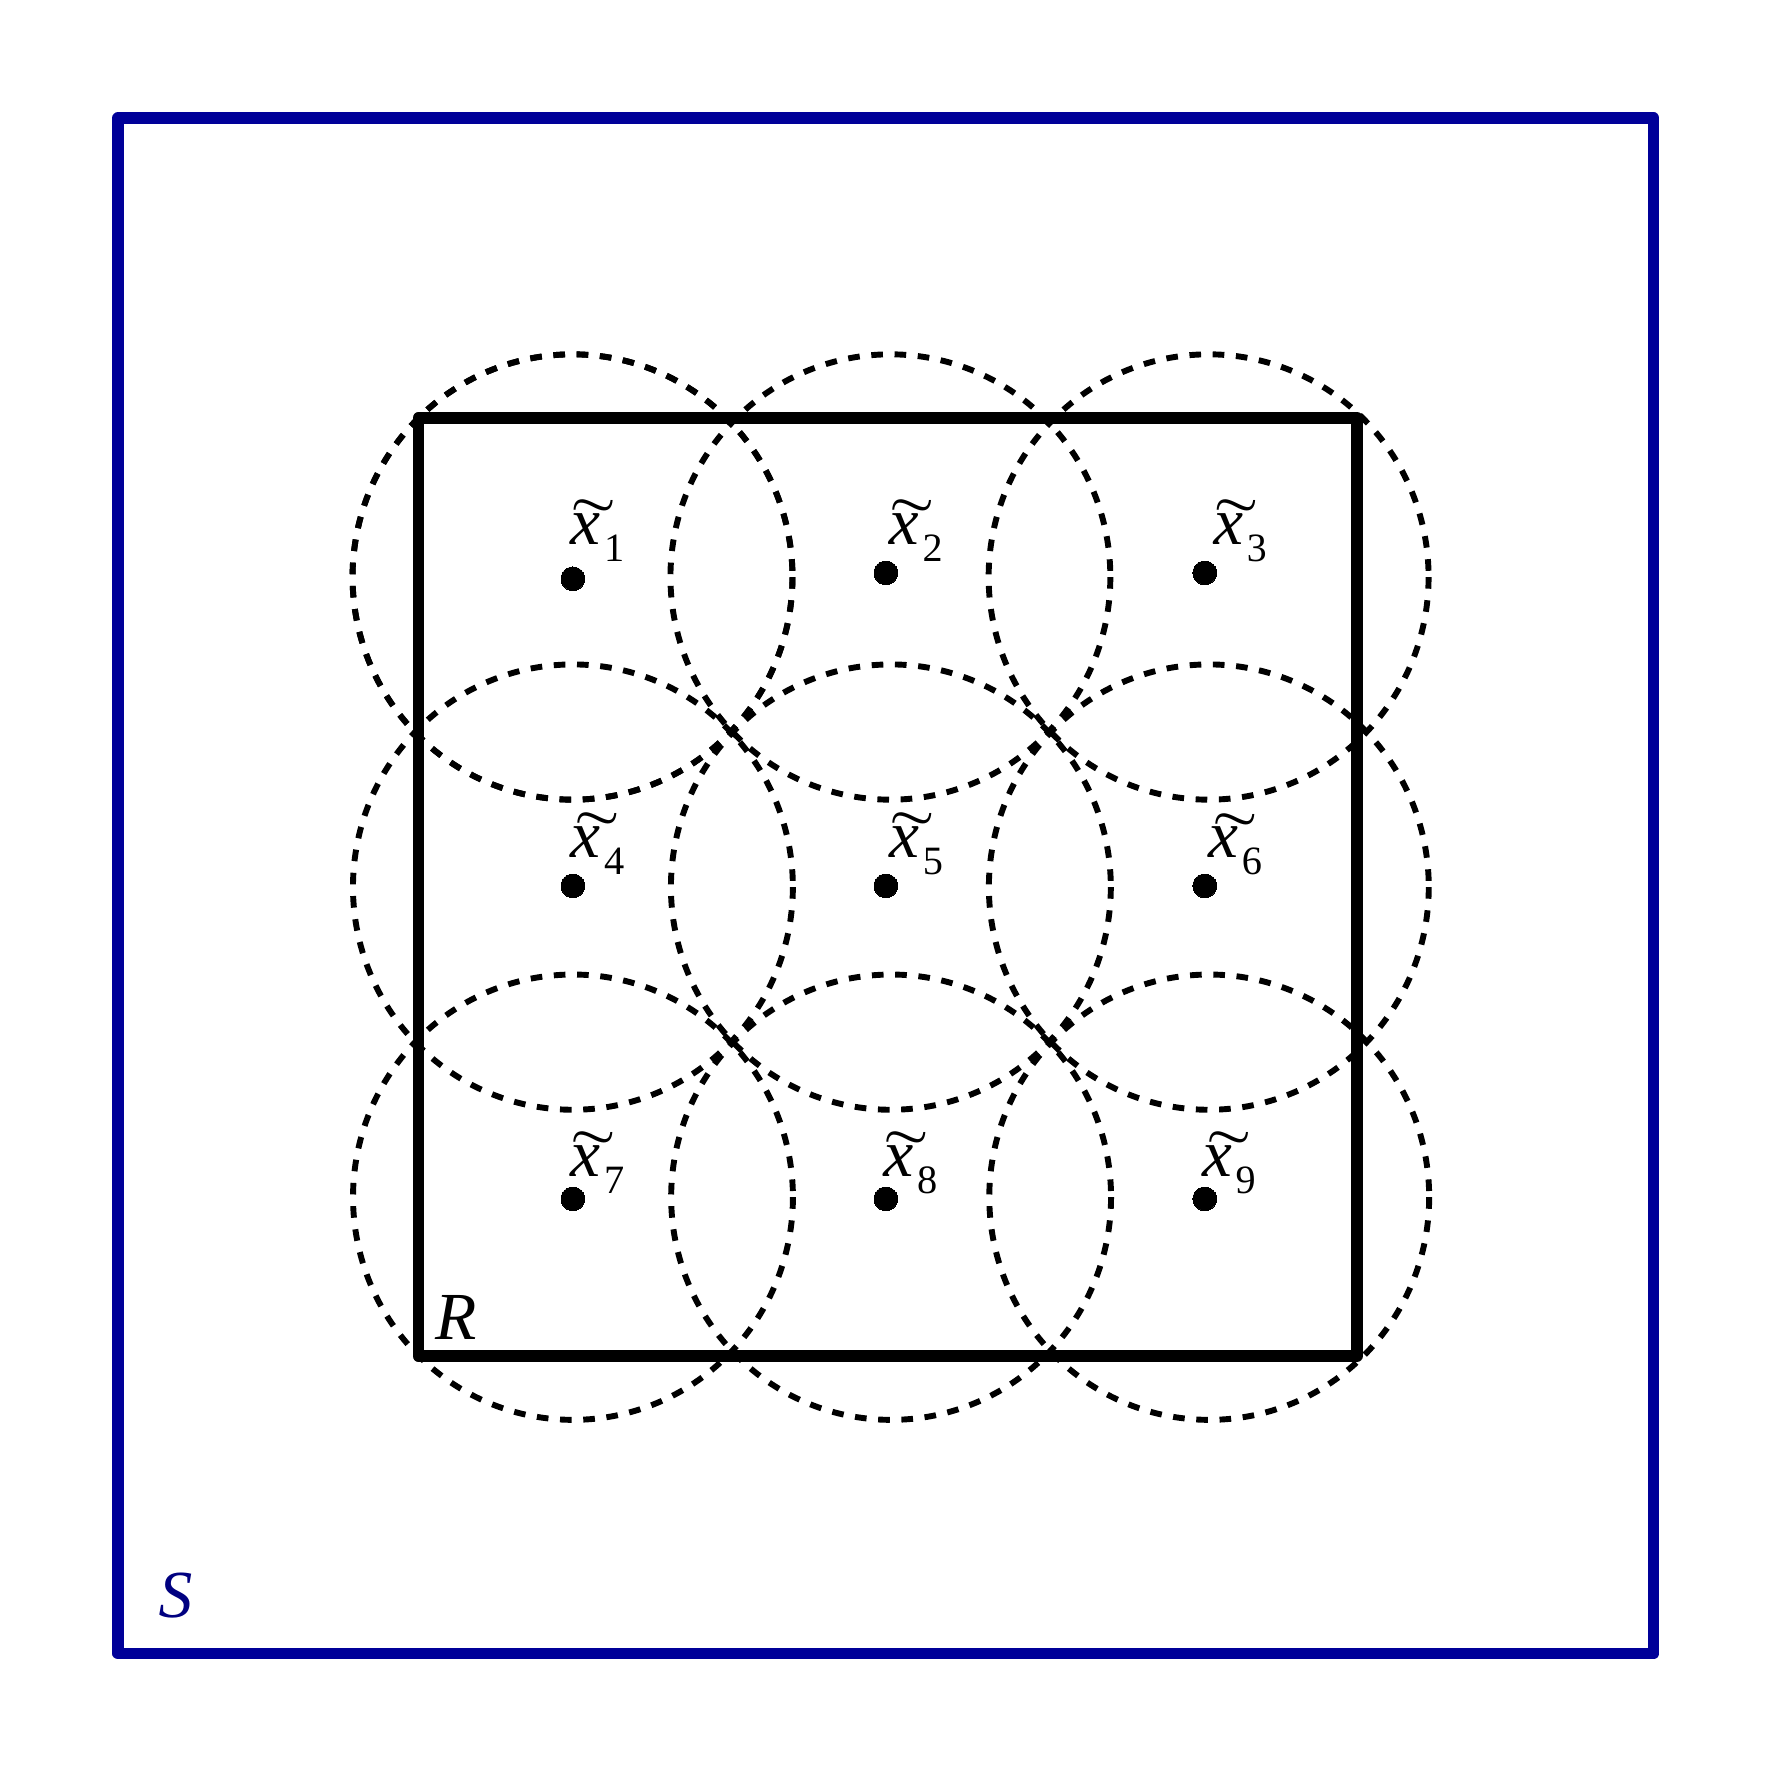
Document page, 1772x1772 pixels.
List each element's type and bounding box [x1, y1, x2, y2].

chart [413, 1280, 494, 1357]
chart [1192, 485, 1283, 572]
chart [549, 1117, 641, 1204]
text_box [1194, 1204, 1216, 1211]
chart [1181, 1117, 1273, 1204]
text_box [561, 572, 585, 591]
chart [1187, 798, 1279, 885]
text_box [562, 1204, 584, 1211]
text_box [1192, 885, 1217, 898]
text_box [874, 572, 898, 585]
text_box [875, 1204, 897, 1211]
chart [141, 1559, 213, 1635]
text_box [874, 885, 898, 898]
text_box [561, 885, 585, 898]
chart [868, 798, 959, 885]
chart [862, 1117, 954, 1204]
chart [549, 485, 640, 572]
chart [549, 798, 643, 885]
chart [868, 485, 958, 572]
text_box [1192, 572, 1217, 585]
